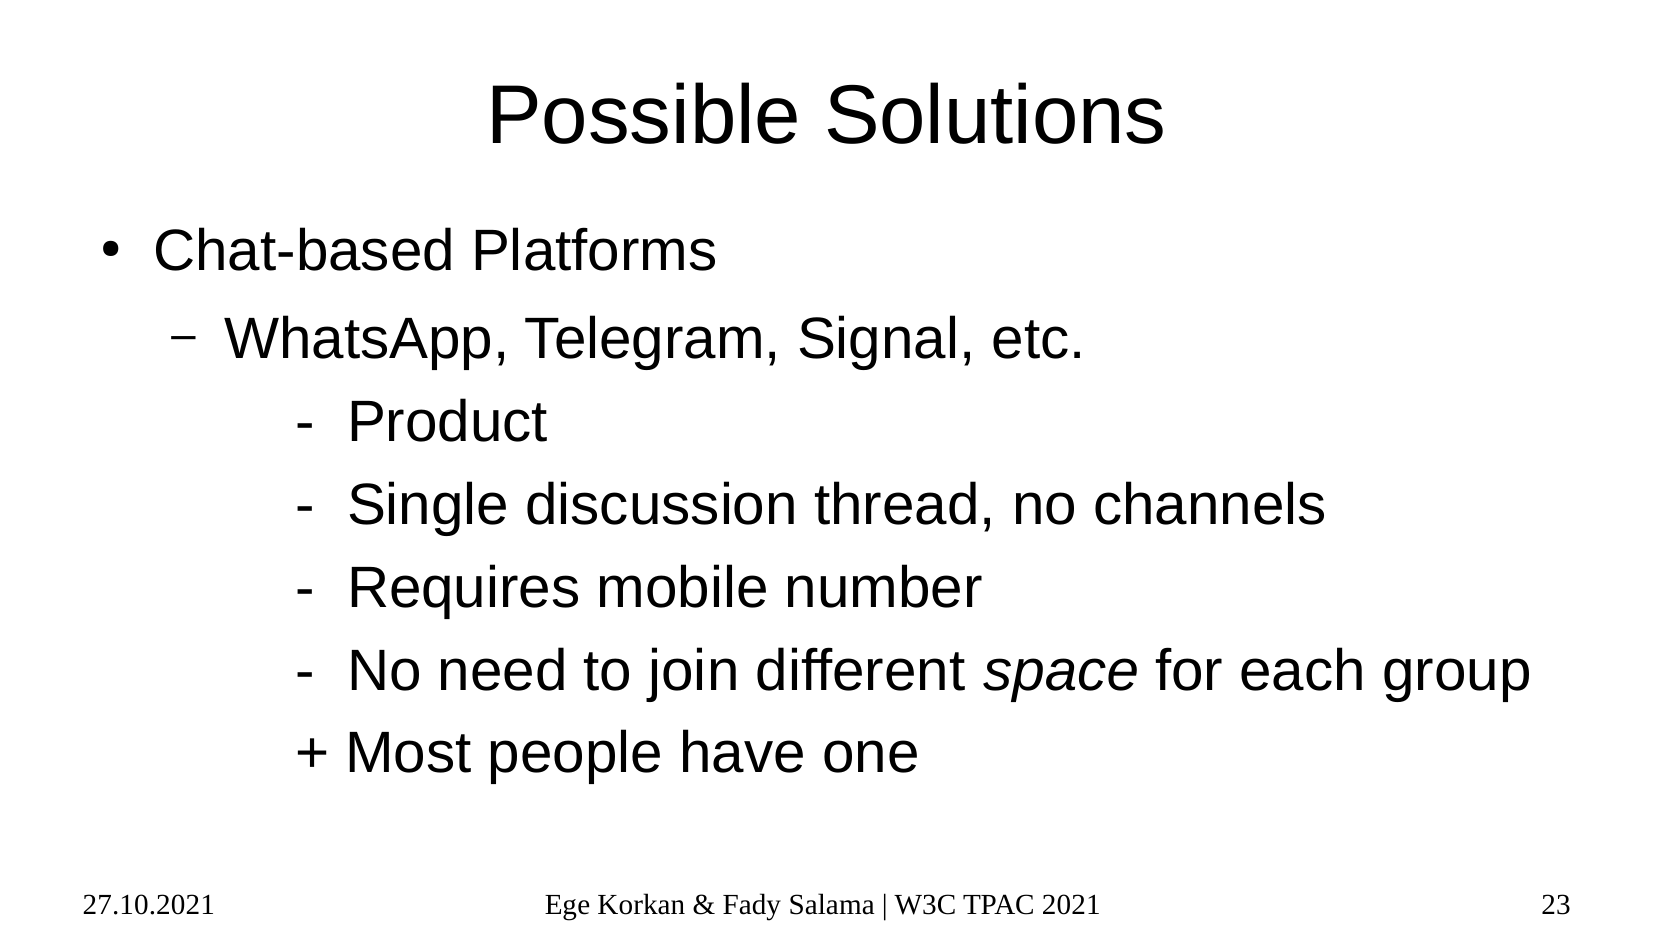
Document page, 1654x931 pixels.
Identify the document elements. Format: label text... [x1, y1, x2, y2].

title Possible Solutions [82, 37, 1571, 193]
list Chat-based Platforms WhatsApp, Telegram, Signal, etc. - Product - Single discussion thread, no channels - Requires mobile number - No need to join different space for each group + Most people have one [82, 217, 1571, 758]
